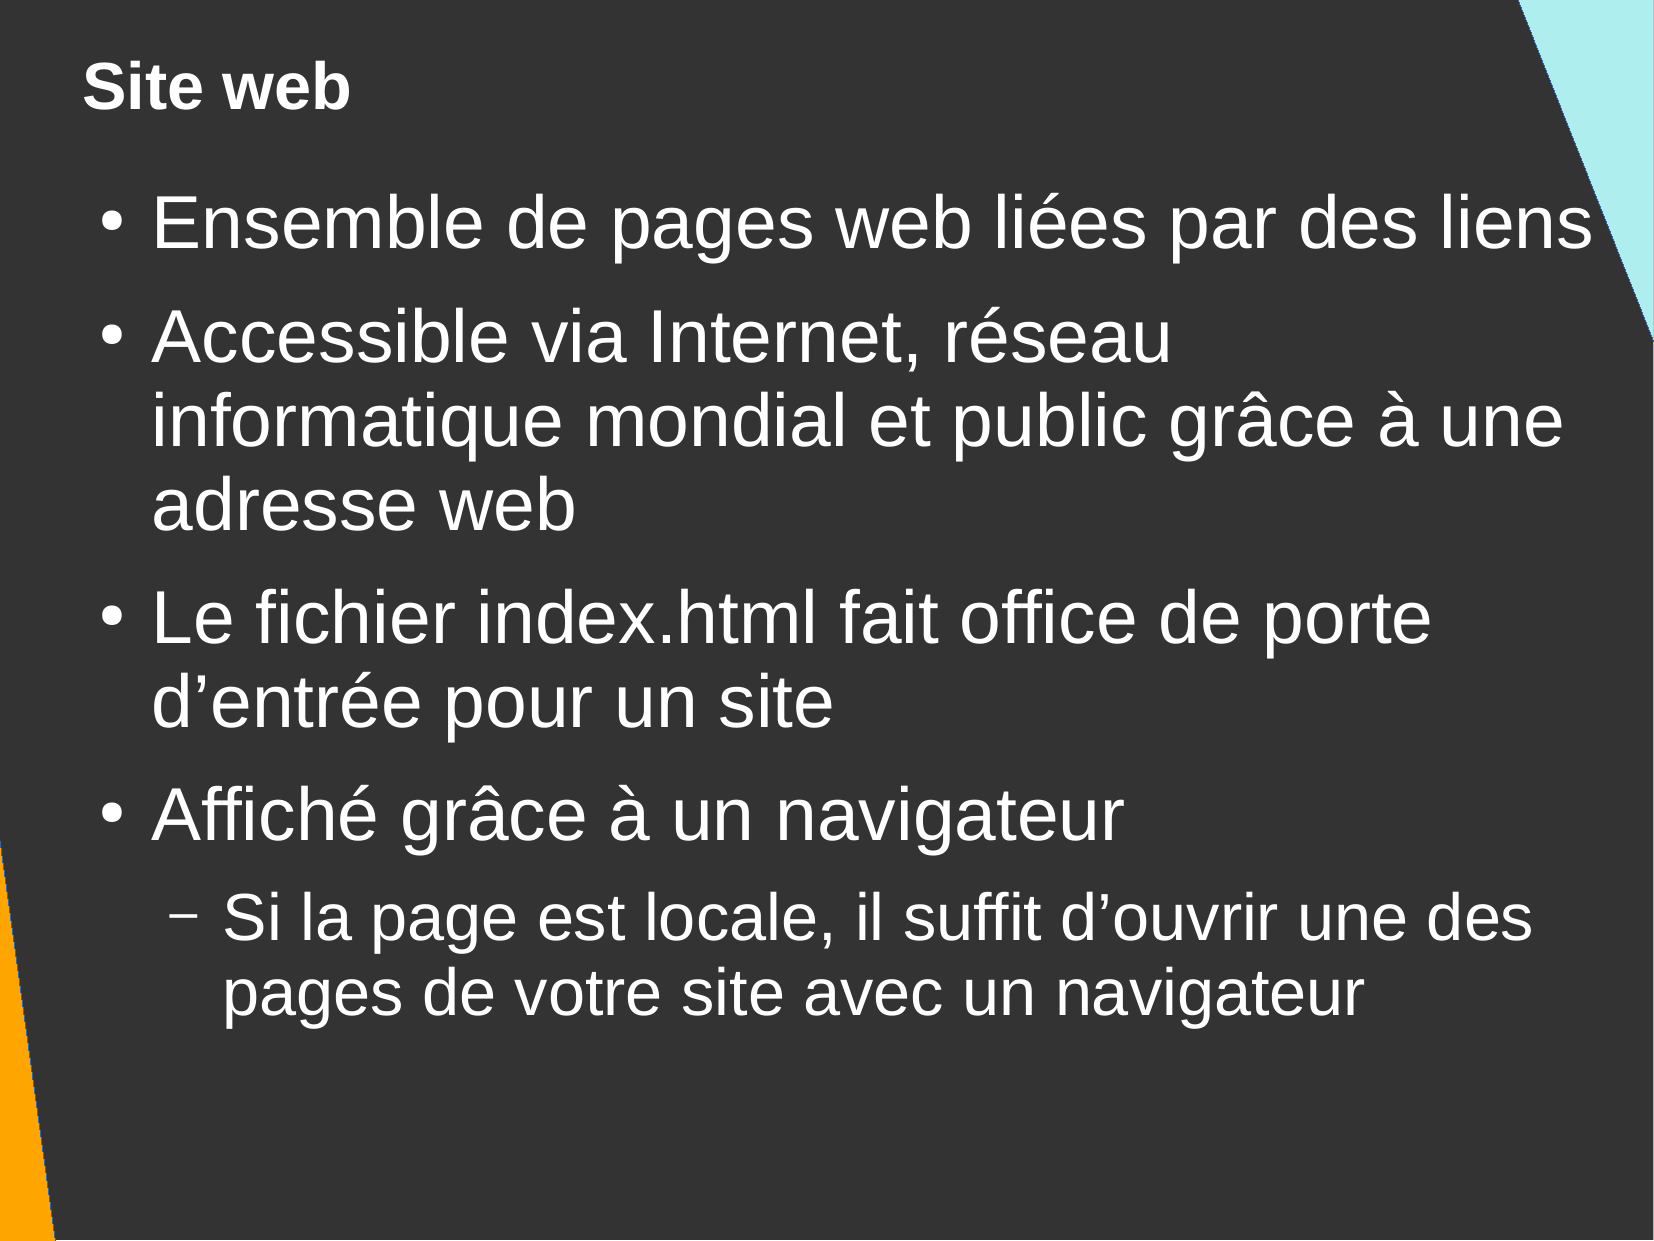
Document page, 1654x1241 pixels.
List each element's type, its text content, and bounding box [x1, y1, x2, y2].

text_box [0, 840, 56, 1241]
list Ensemble de pages web liées par des liens Accessible via Internet, réseau informatique mondial et public grâce à une adresse web Le fichier index.html fait office de porte d’entrée pour un site Affiché grâce à un navigateur Si la page est locale, il suffit d’ouvrir une des pages de votre site avec un navigateur [80, 180, 1605, 1052]
title Site web [82, 49, 1571, 152]
text_box [1518, 0, 1654, 342]
